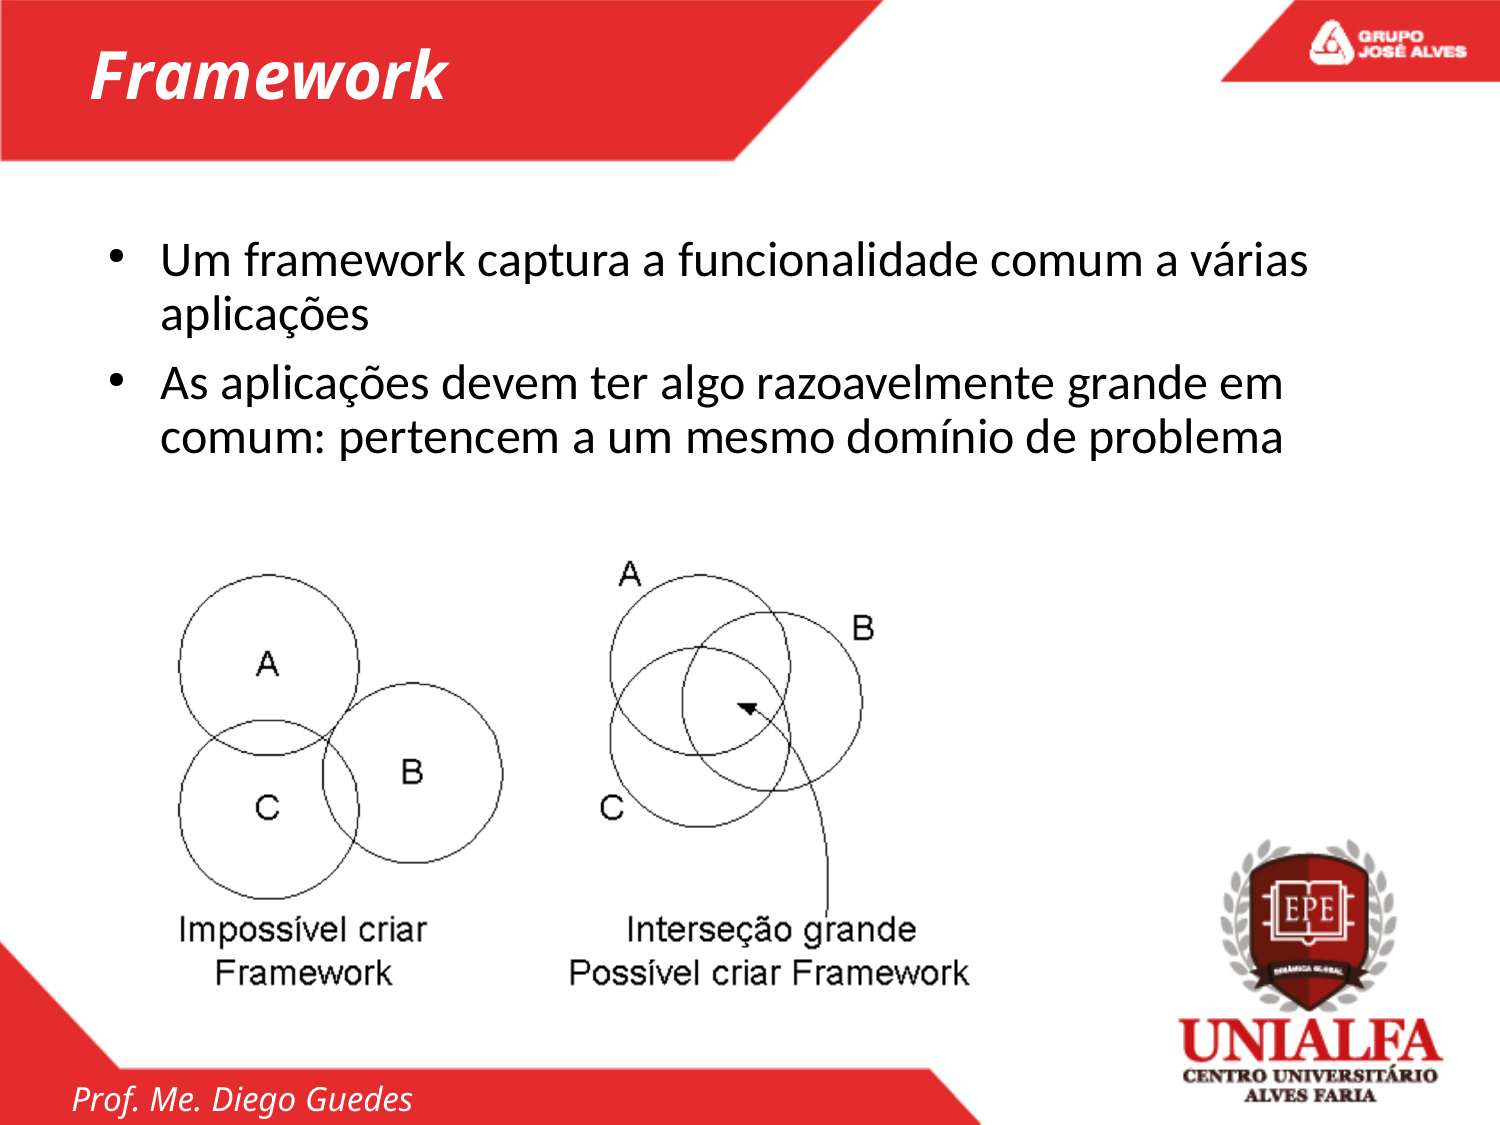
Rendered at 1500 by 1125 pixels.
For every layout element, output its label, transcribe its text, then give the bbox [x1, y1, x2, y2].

list Um framework captura a funcionalidade comum a várias aplicações As aplicações devem ter algo razoavelmente grande em comum: pertencem a um mesmo domínio de problema [75, 225, 1426, 933]
picture [0, 0, 1500, 1125]
text_box Framework [74, 25, 730, 121]
text_box Prof. Me. Diego Guedes [56, 1070, 711, 1125]
